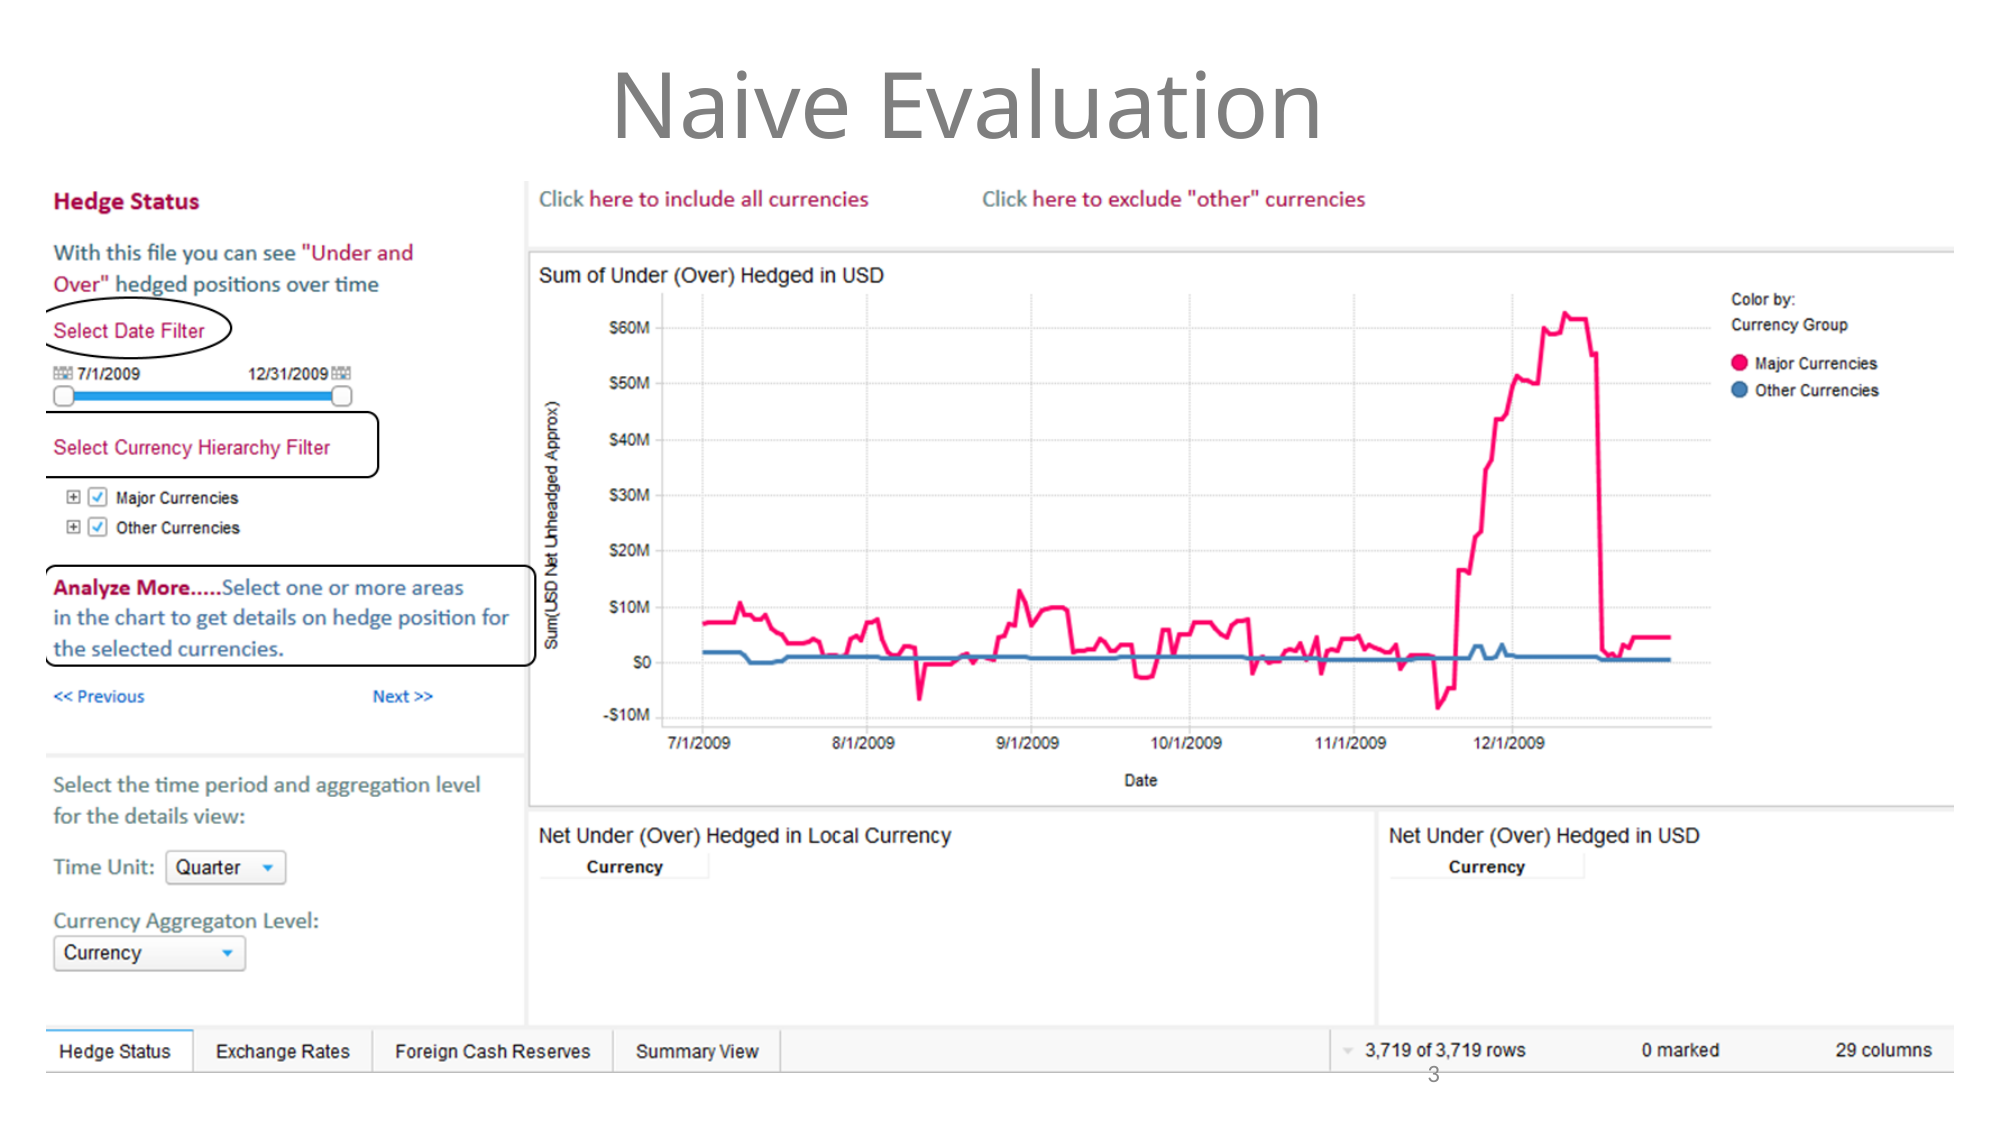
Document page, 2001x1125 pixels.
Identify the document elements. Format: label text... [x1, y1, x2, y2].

title Naive Evaluation [183, 0, 1753, 181]
text_box [1412, 1042, 1863, 1103]
picture [46, 181, 1954, 1073]
